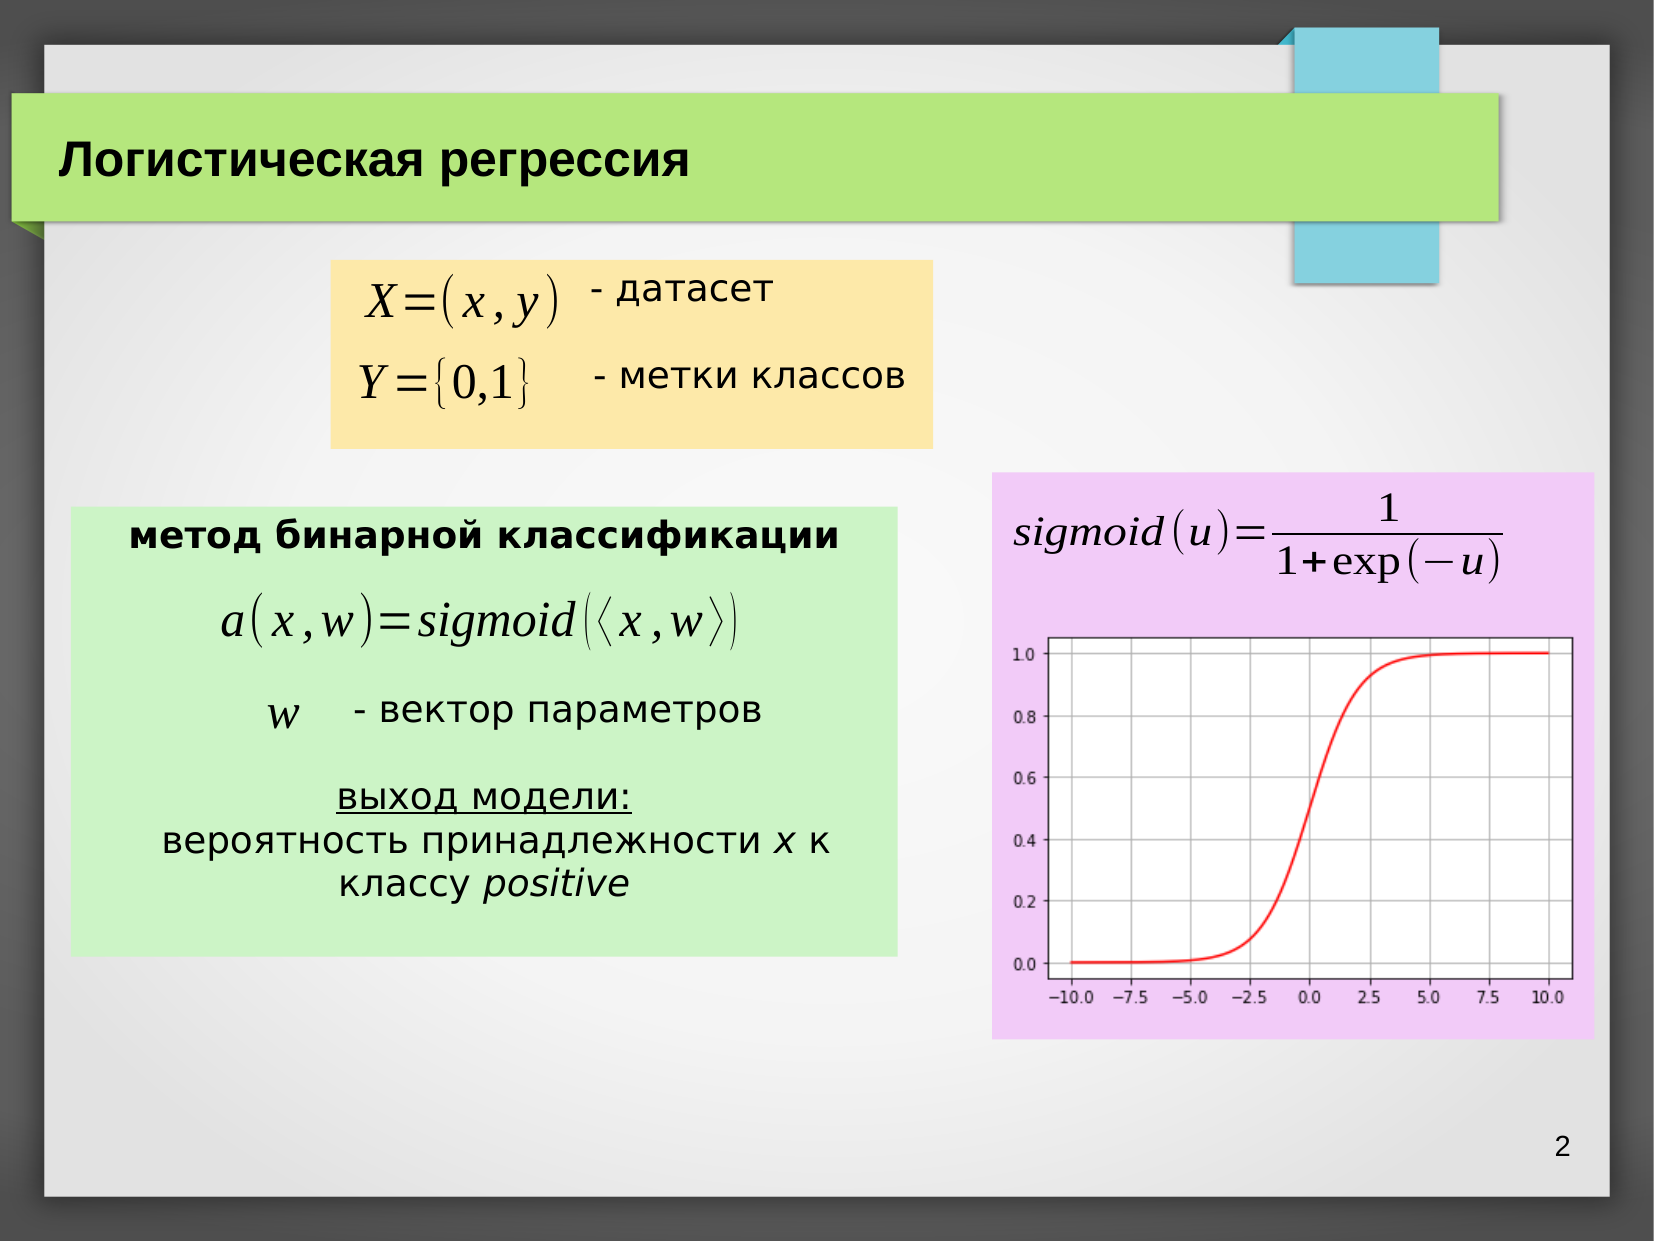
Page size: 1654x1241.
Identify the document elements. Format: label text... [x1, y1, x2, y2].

chart [354, 271, 567, 332]
picture [0, 0, 1654, 1241]
title Логистическая регрессия [59, 106, 1477, 213]
chart [350, 354, 542, 413]
chart [1005, 484, 1512, 587]
text_box метод бинарной классификации - вектор параметров выход модели: вероятность принадлежности x к классу positive [70, 506, 898, 957]
text_box - датасет - метки классов [330, 259, 934, 449]
text_box [992, 472, 1595, 1040]
chart [212, 589, 745, 654]
chart [259, 683, 309, 739]
